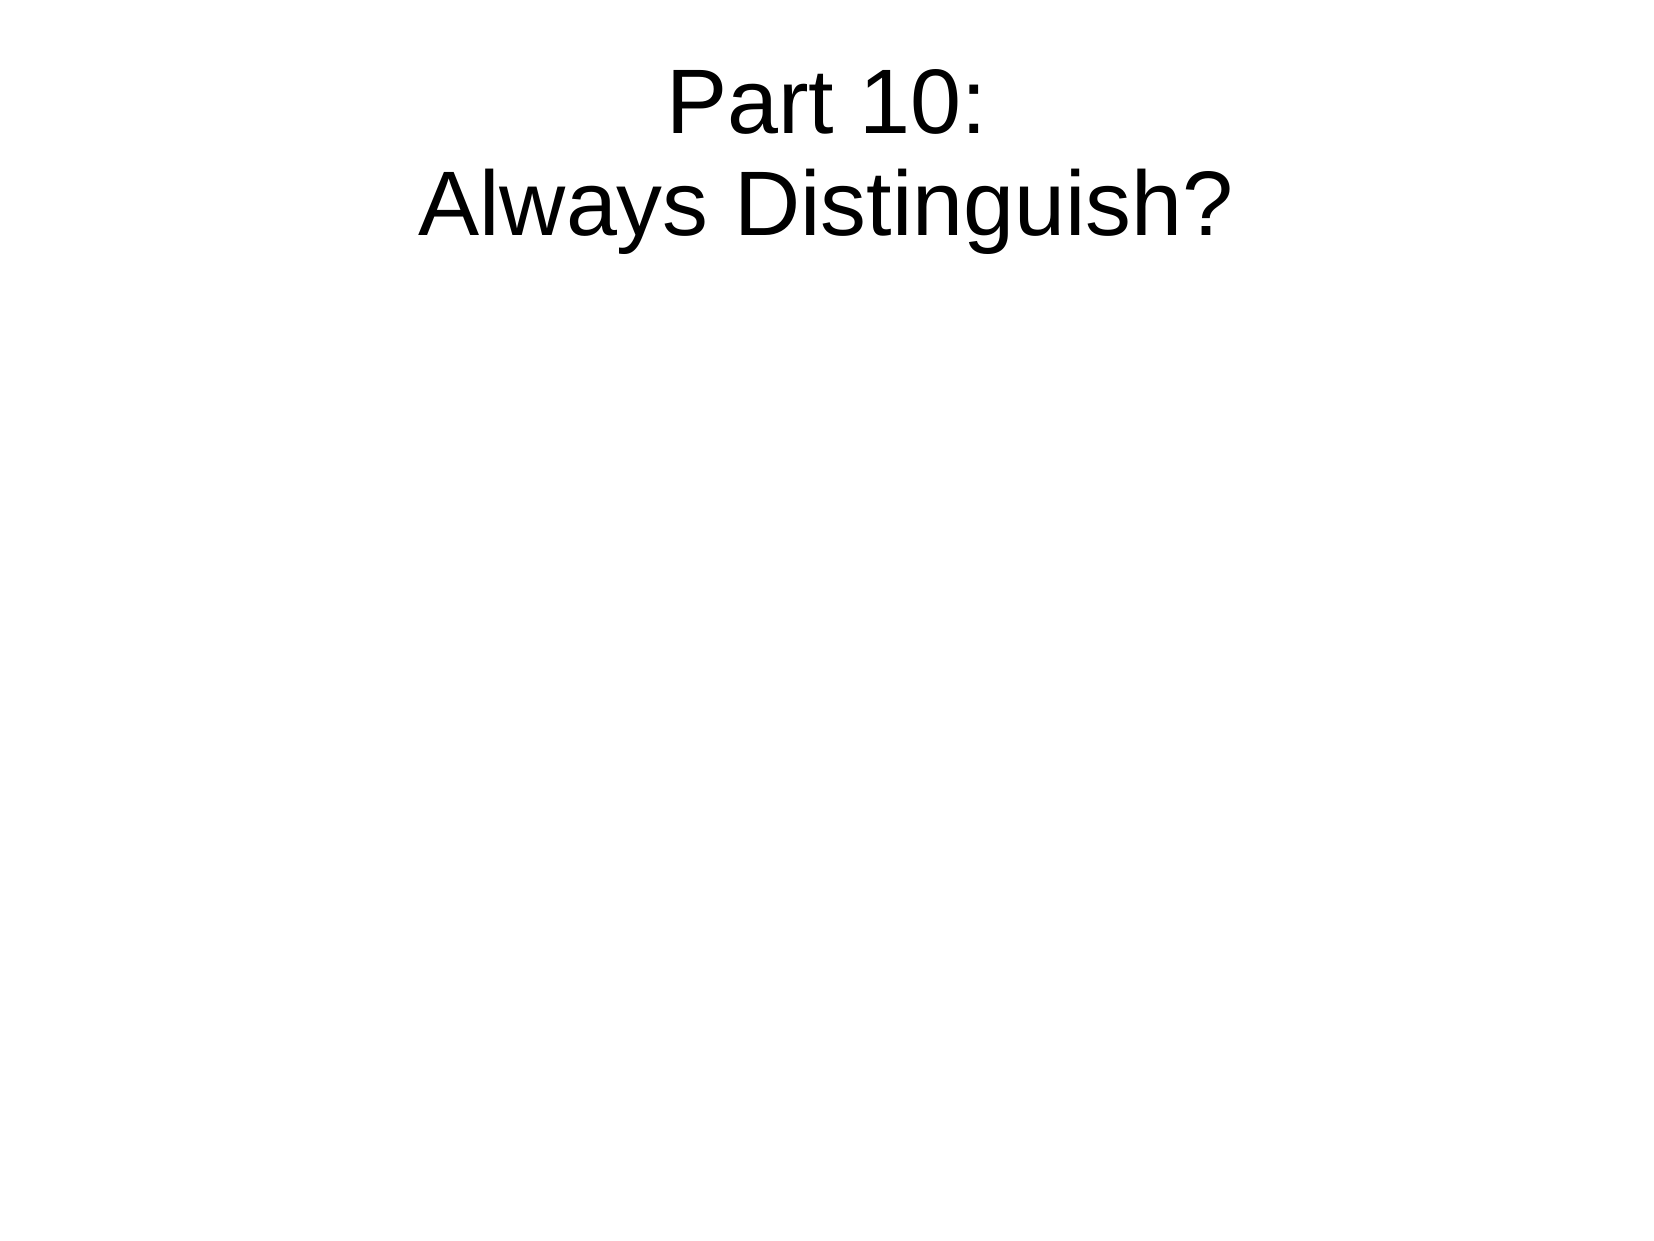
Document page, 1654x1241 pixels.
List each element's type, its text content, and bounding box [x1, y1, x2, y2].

title Part 10: Always Distinguish? [82, 49, 1571, 257]
